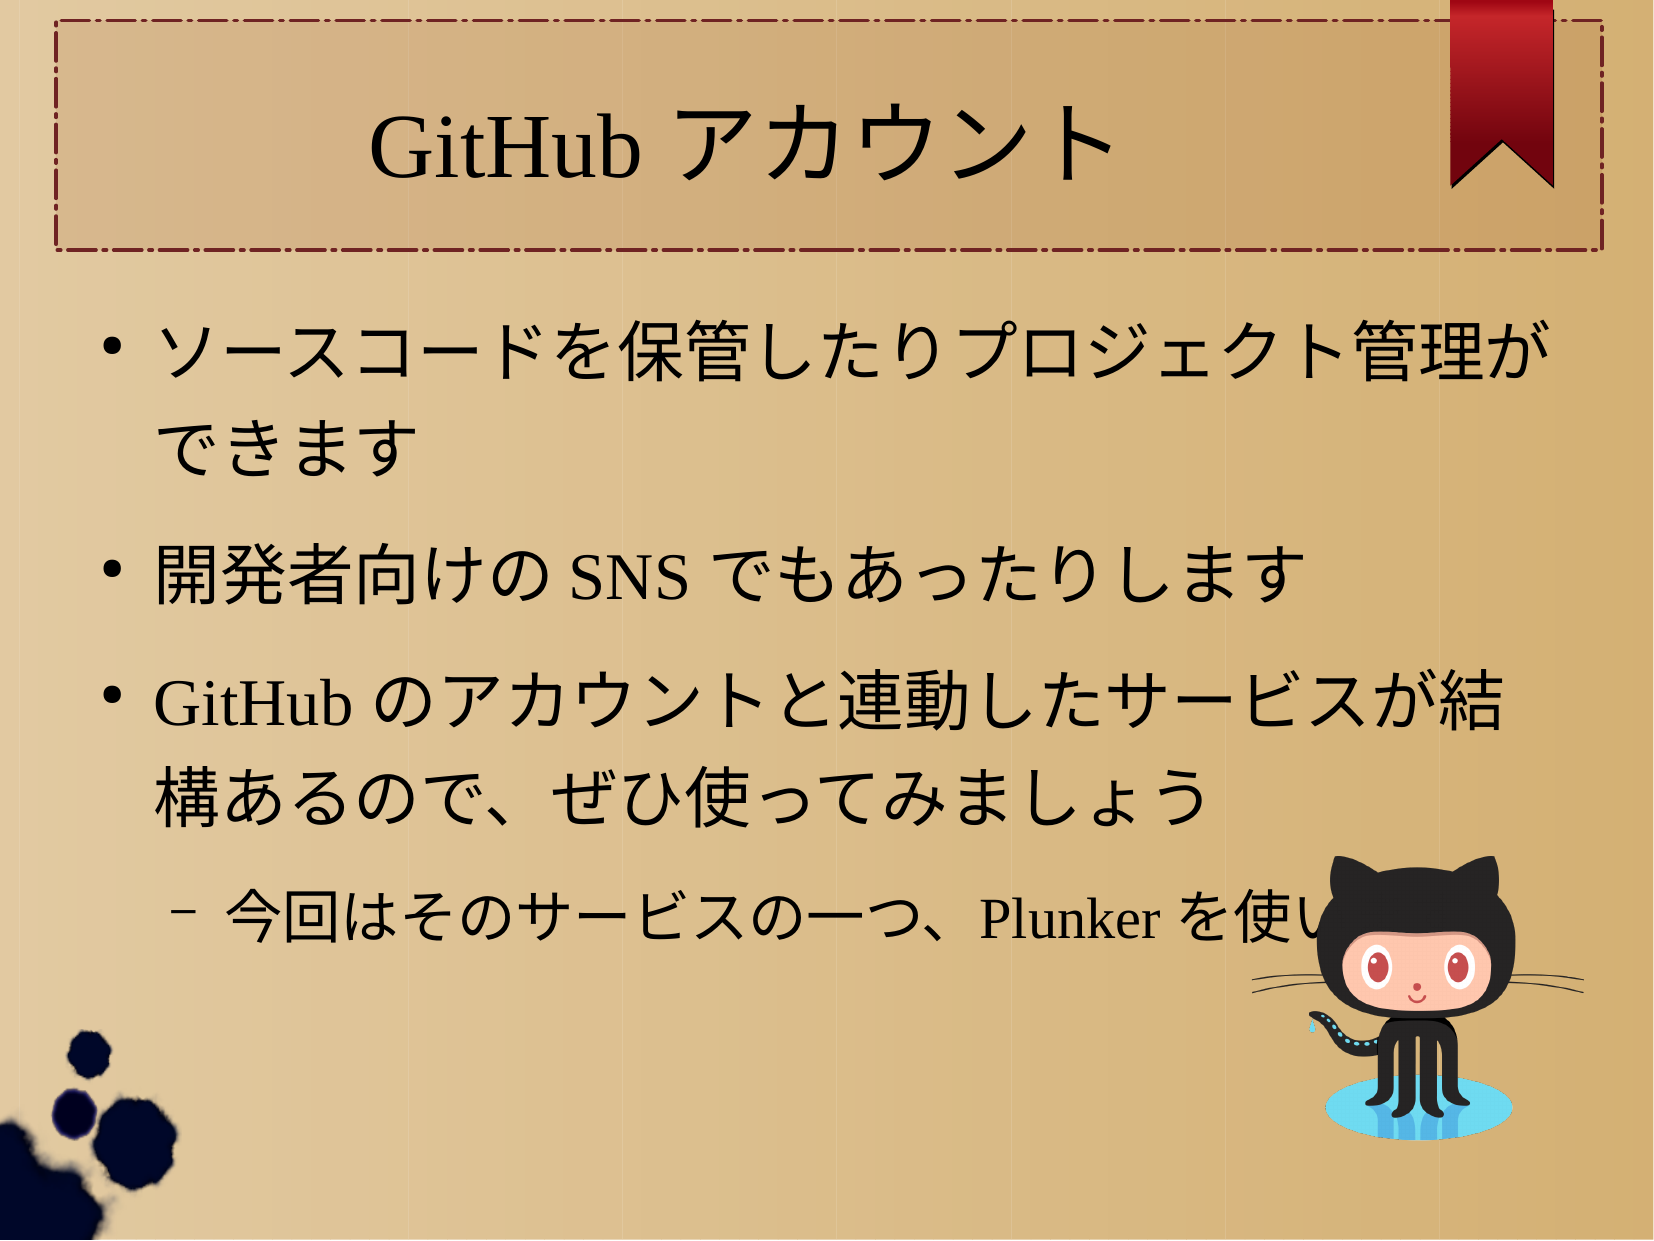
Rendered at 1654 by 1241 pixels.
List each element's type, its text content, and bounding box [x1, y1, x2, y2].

list ソースコードを保管したりプロジェクト管理ができます 開発者向けの SNS でもあったりします GitHub のアカウントと連動したサービスが結構あるので、ぜひ使ってみましょう 今回はそのサービスの一つ、Plunker を使います [82, 299, 1571, 1019]
title GitHub アカウント [82, 47, 1412, 229]
picture [1240, 850, 1596, 1146]
